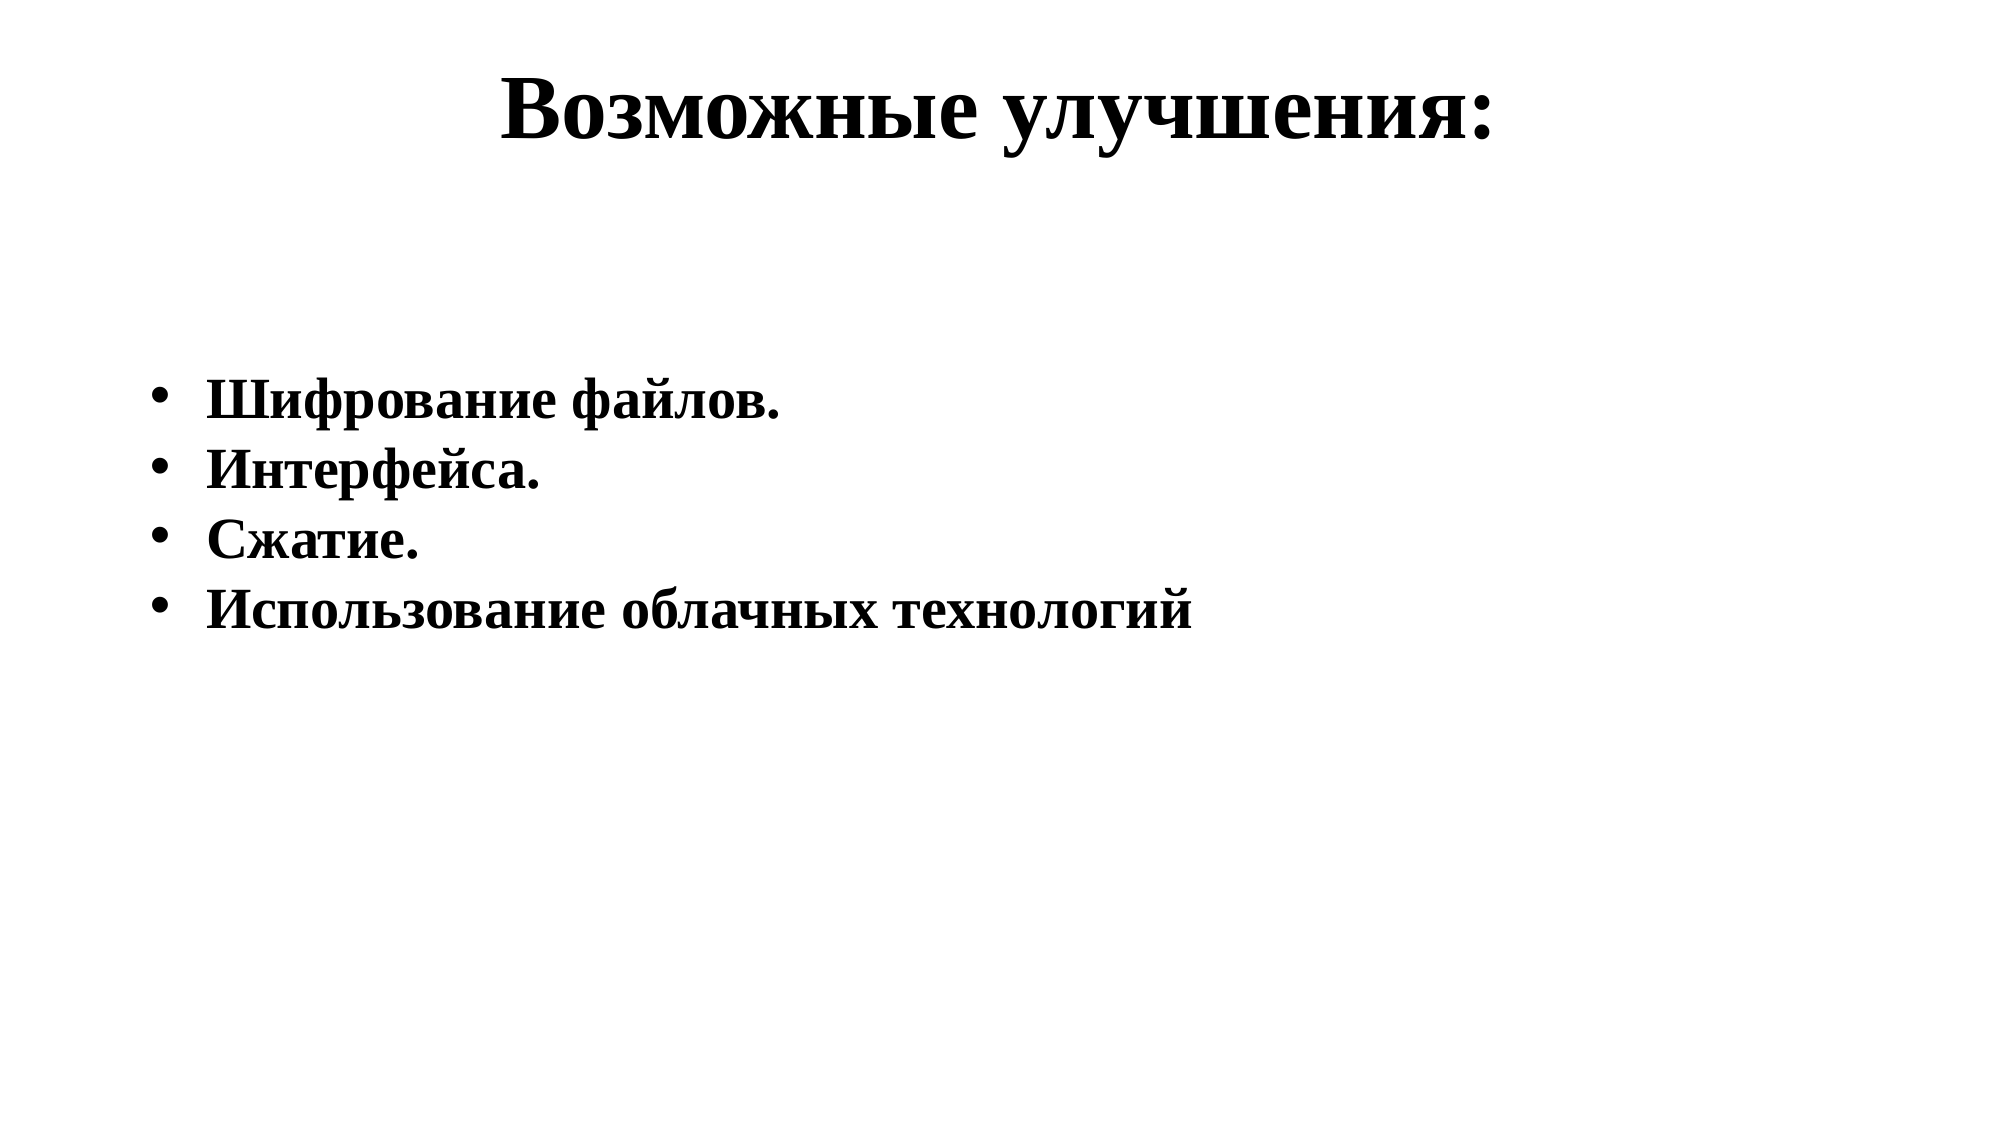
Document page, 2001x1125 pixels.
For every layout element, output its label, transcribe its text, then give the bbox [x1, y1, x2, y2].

text_box Шифрование файлов. Интерфейса. Сжатие. Использование облачных технологий [135, 282, 2000, 958]
title Возможные улучшения: [0, 0, 2000, 218]
